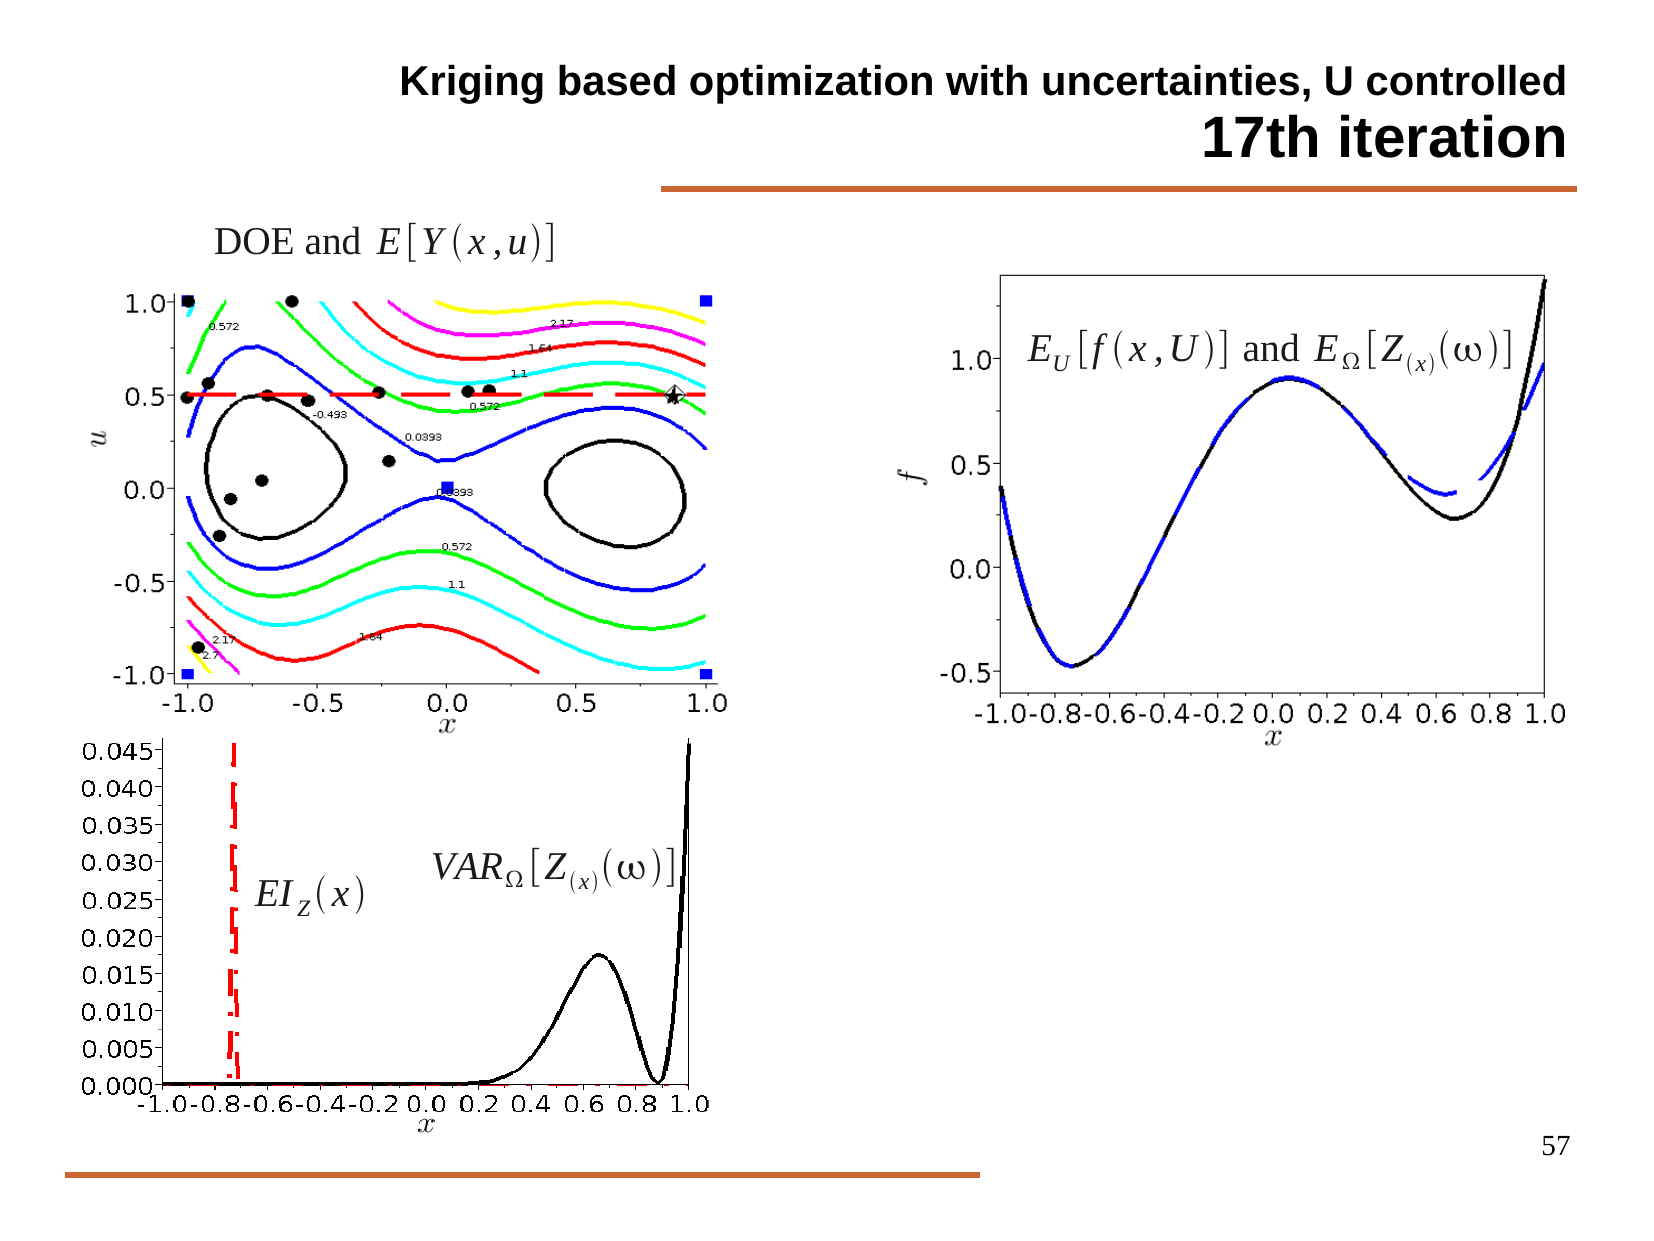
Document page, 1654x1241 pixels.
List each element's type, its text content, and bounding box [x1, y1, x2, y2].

chart [242, 872, 376, 922]
chart [194, 220, 565, 266]
text_box Kriging based optimization with uncertainties, U controlled 17th iteration [165, 50, 1583, 178]
chart [1015, 327, 1522, 378]
chart [420, 845, 686, 896]
picture [885, 265, 1565, 768]
picture [51, 283, 739, 1152]
